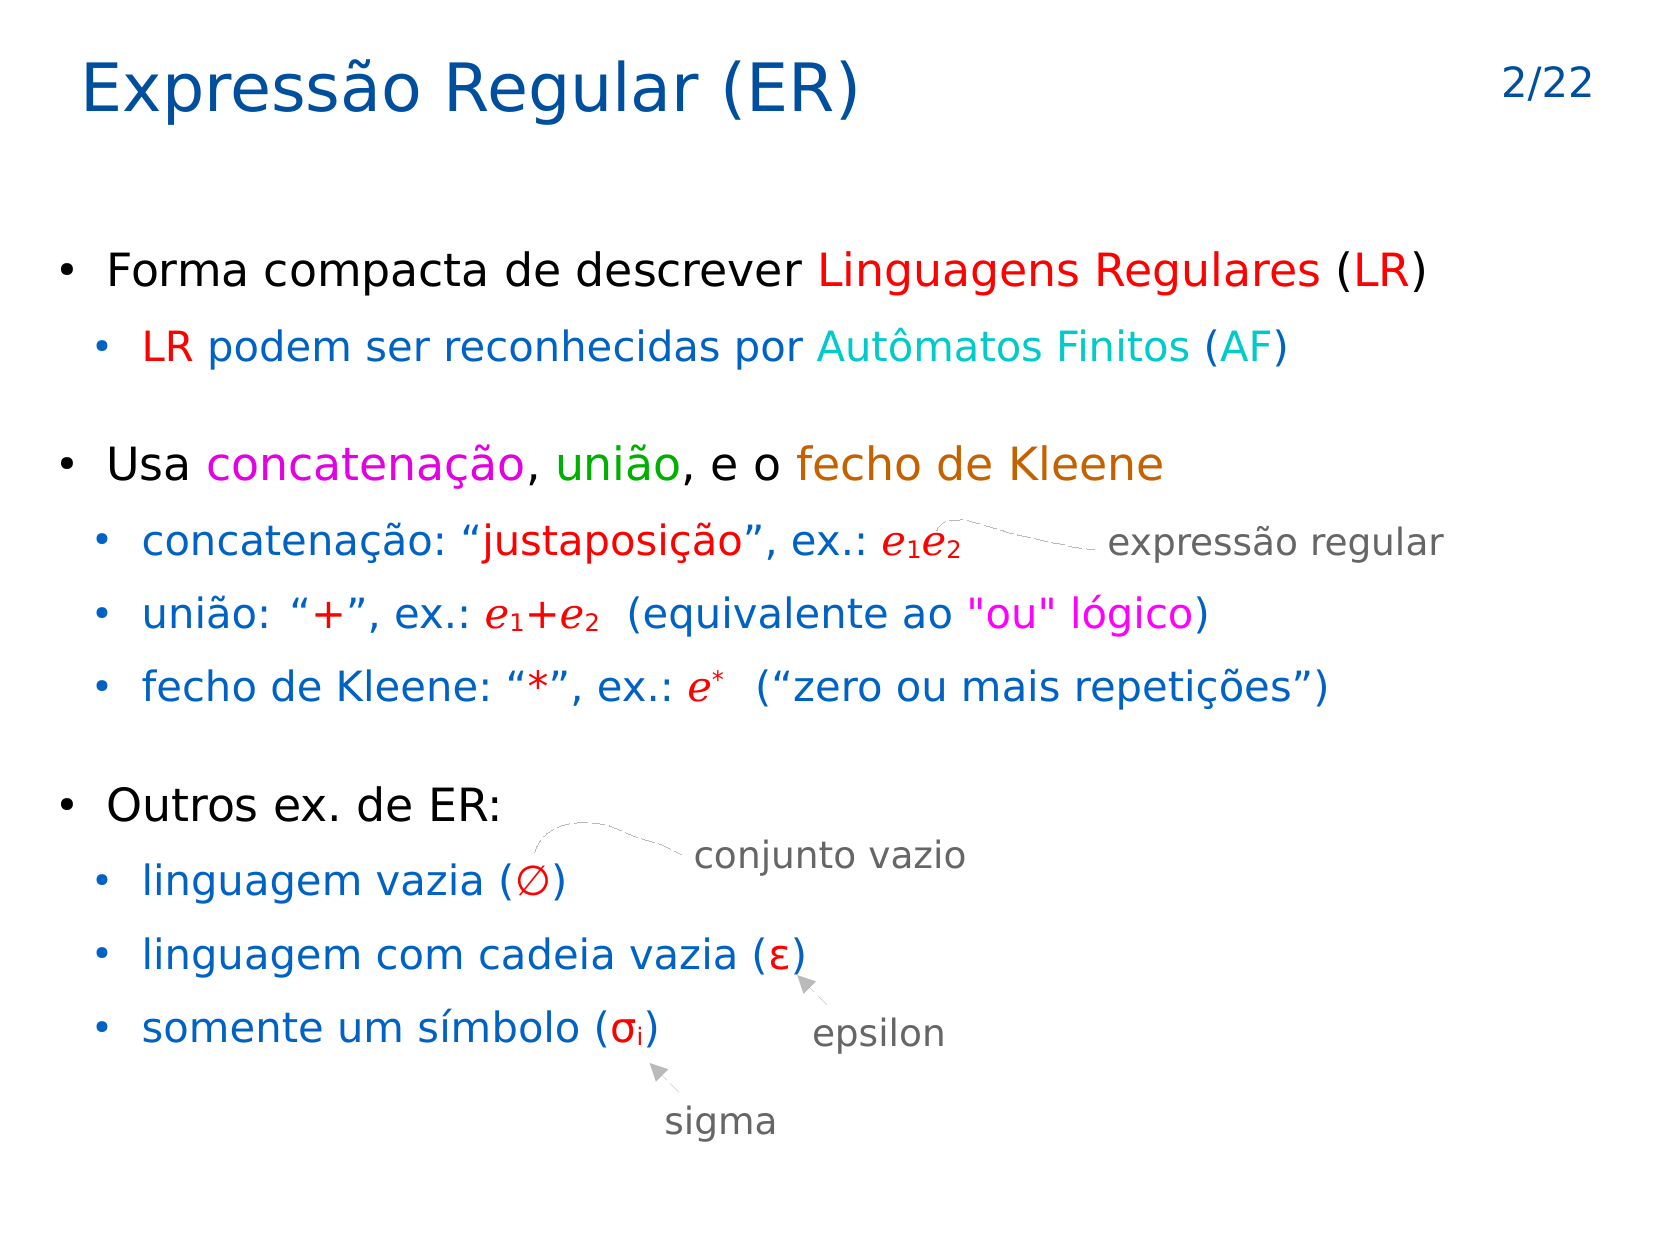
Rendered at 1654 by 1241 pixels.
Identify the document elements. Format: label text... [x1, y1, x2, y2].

text_box expressão regular [1092, 513, 1460, 573]
text_box sigma [649, 1092, 793, 1151]
title Expressão Regular (ER) [59, 29, 1625, 148]
text_box conjunto vazio [678, 826, 982, 886]
text_box epsilon [797, 1004, 961, 1063]
list Forma compacta de descrever Linguagens Regulares (LR) LR podem ser reconhecidas por Autômatos Finitos (AF) Usa concatenação, união, e o fecho de Kleene concatenação: “justaposição”, ex.: ℯ1ℯ2 união: “+”, ex.: ℯ1+ℯ2 (equivalente ao "ou" lógico) fecho de Kleene: “*”, ex.: ℯ* (“zero ou mais repetições”) Outros ex. de ER: linguagem vazia (∅) linguagem com cadeia vazia (ε) somente um símbolo (σi) [59, 236, 1654, 1182]
